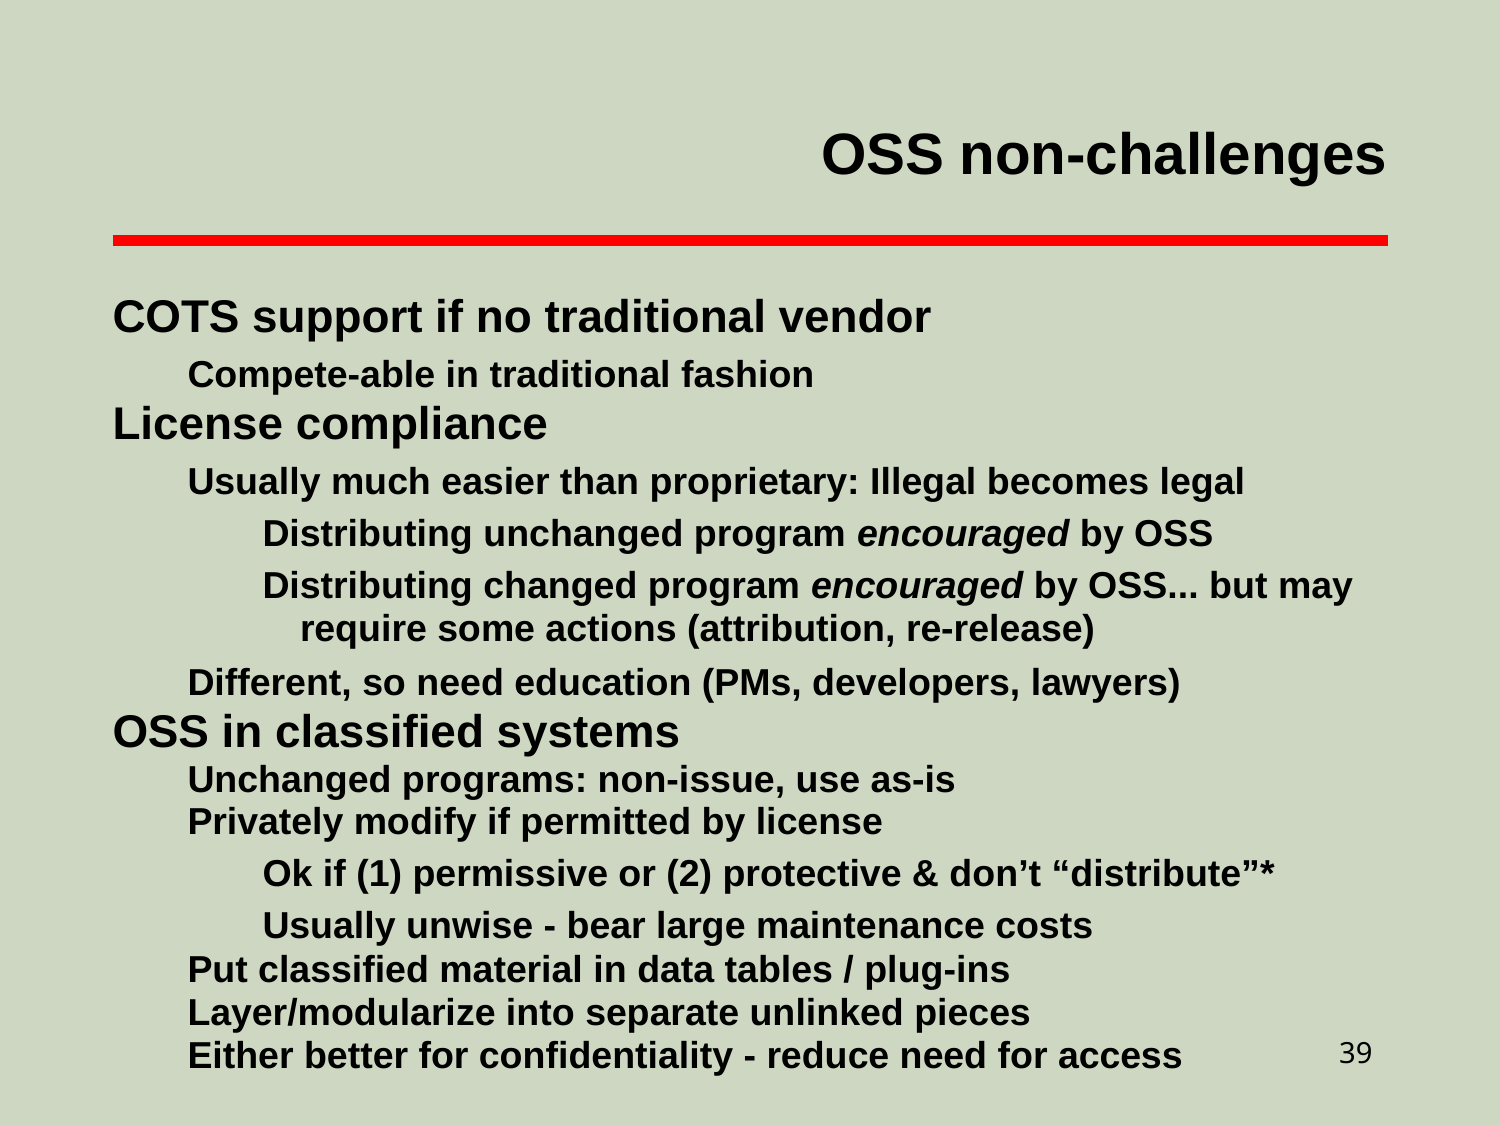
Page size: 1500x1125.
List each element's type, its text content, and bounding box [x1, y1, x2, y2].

title OSS non-challenges [337, 93, 1388, 217]
list COTS support if no traditional vendor Compete-able in traditional fashion License compliance Usually much easier than proprietary: Illegal becomes legal Distributing unchanged program encouraged by OSS Distributing changed program encouraged by OSS... but may require some actions (attribution, re-release) Different, so need education (PMs, developers, lawyers) OSS in classified systems Unchanged programs: non-issue, use as-is Privately modify if permitted by license Ok if (1) permissive or (2) protective & don’t “distribute”* Usually unwise - bear large maintenance costs Put classified material in data tables / plug-ins Layer/modularize into separate unlinked pieces Either better for confidentiality - reduce need for access [112, 299, 1388, 1086]
